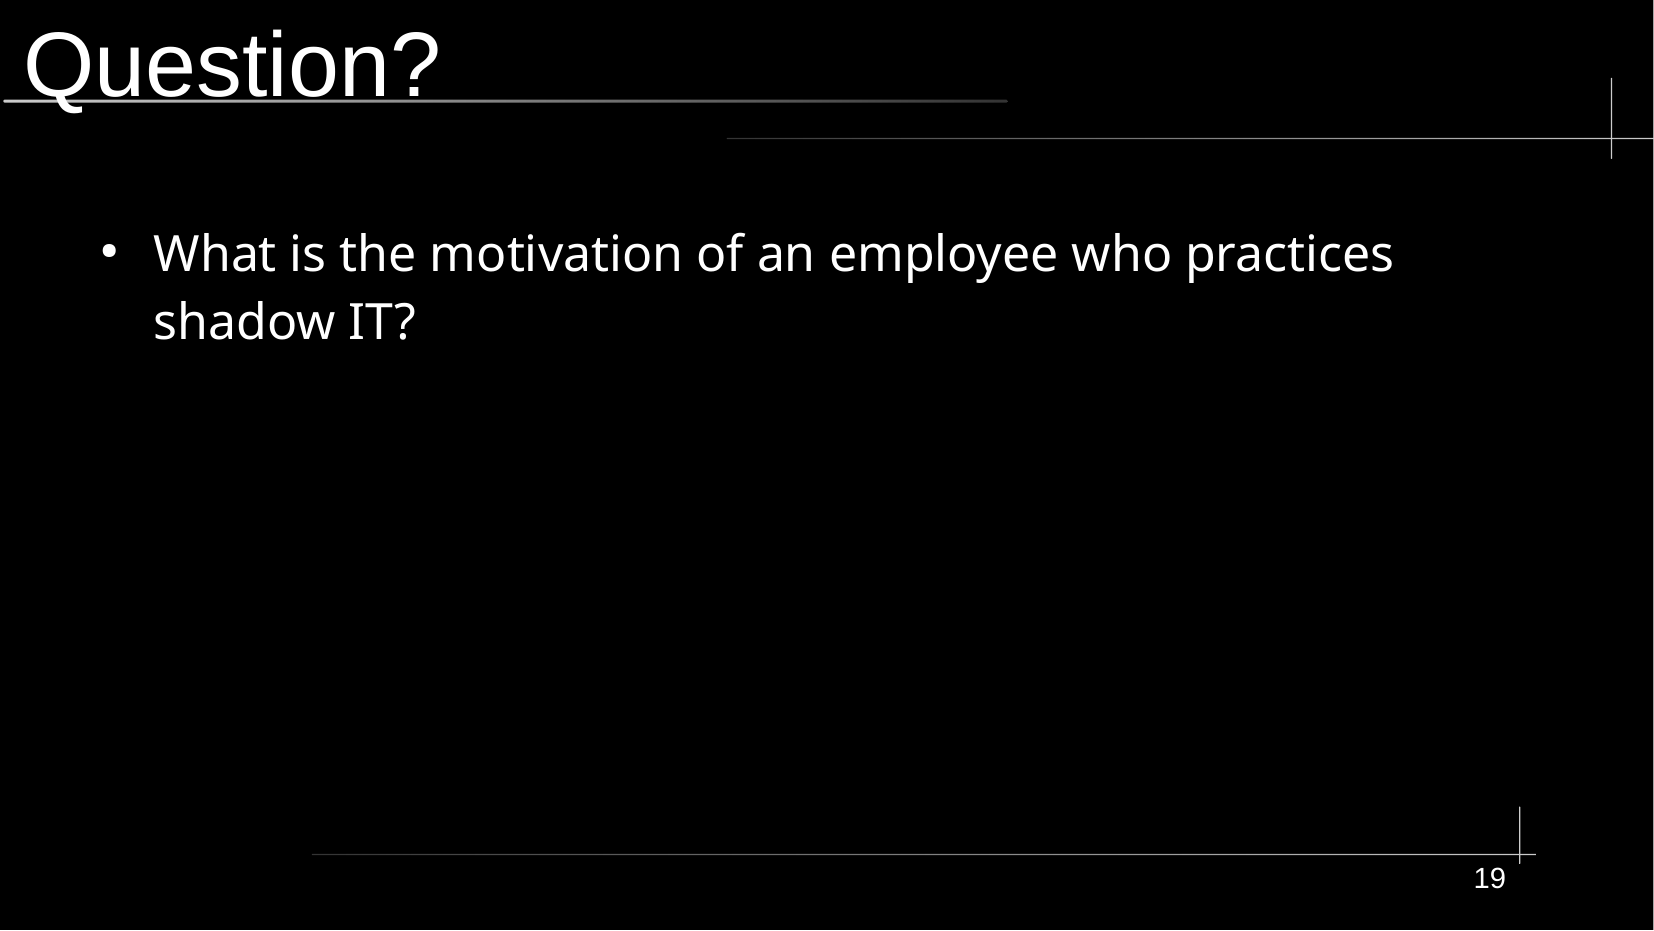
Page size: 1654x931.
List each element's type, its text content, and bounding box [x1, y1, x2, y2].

list What is the motivation of an employee who practices shadow IT? [82, 217, 1571, 758]
title Question? [23, 11, 1589, 119]
